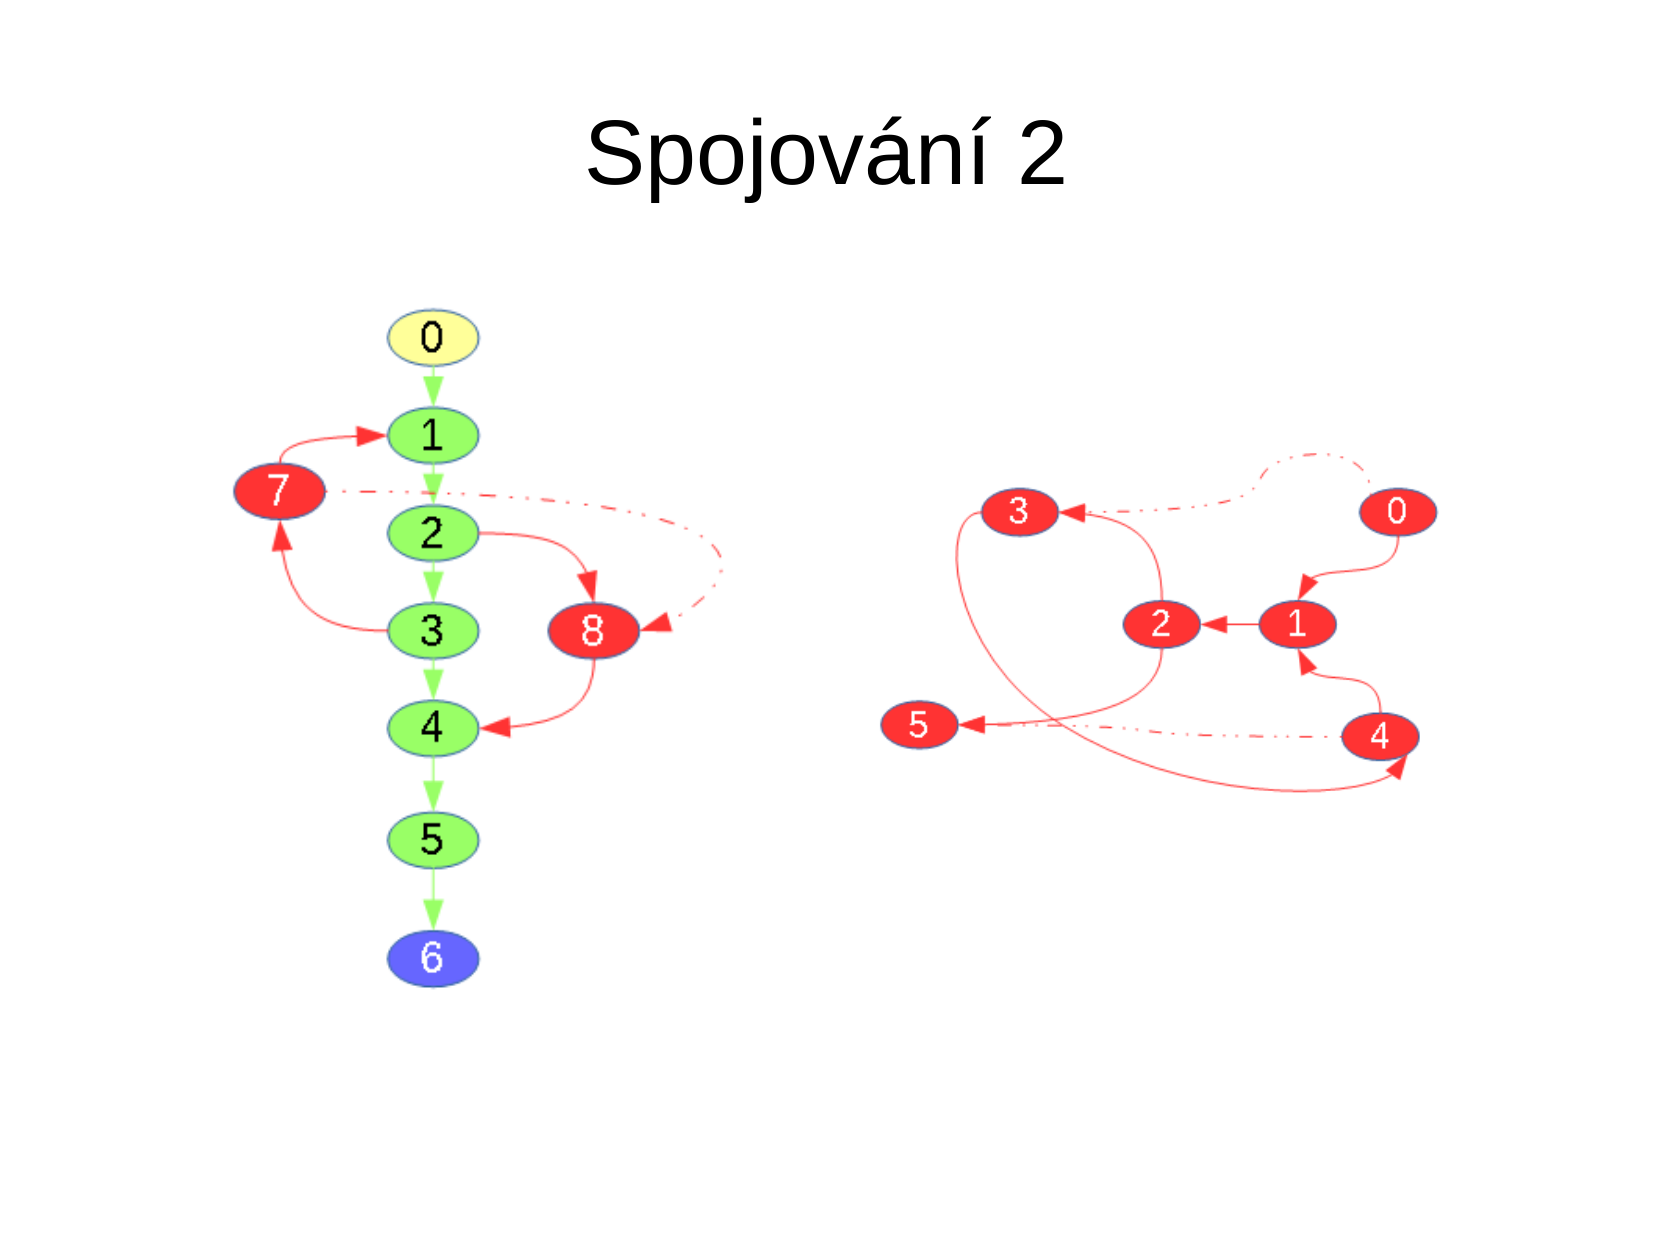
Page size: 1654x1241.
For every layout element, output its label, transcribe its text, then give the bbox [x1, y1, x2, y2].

picture [868, 427, 1470, 817]
picture [169, 290, 764, 1010]
title Spojování 2 [82, 49, 1571, 257]
